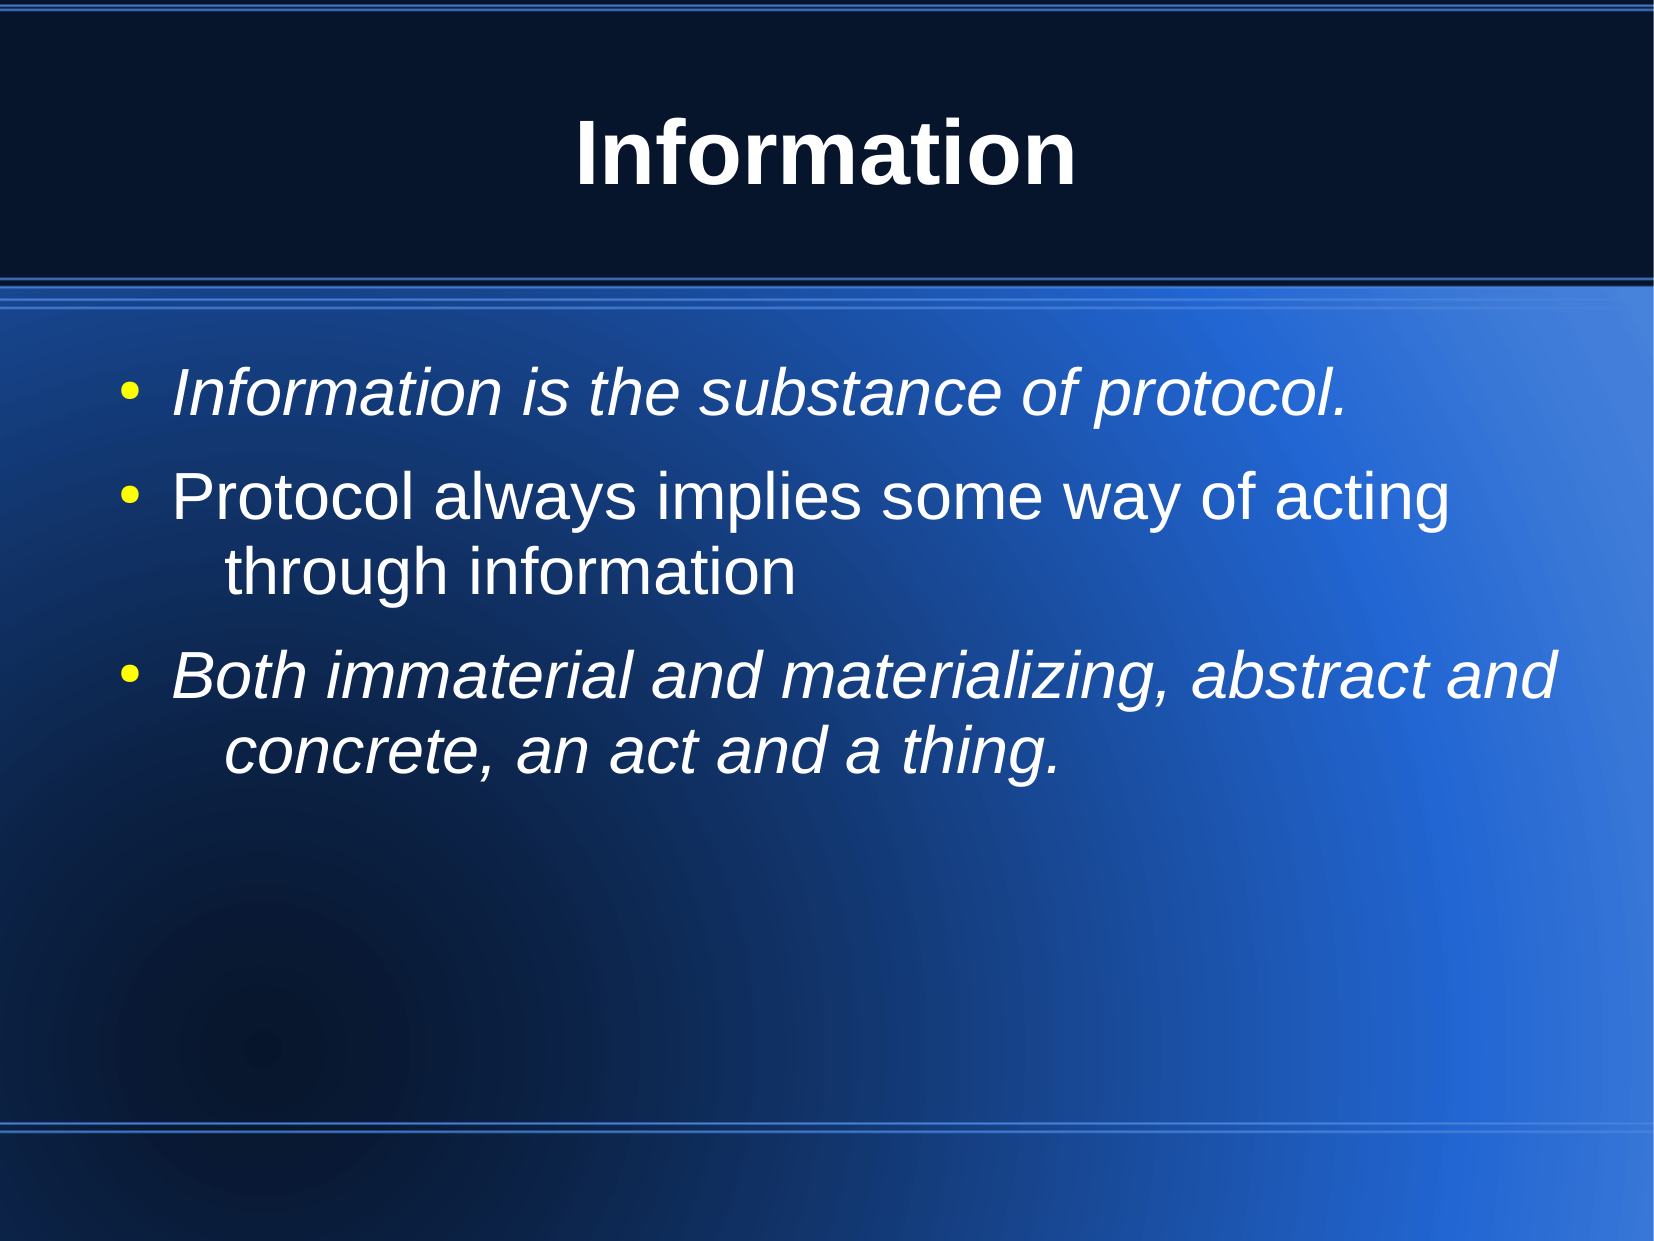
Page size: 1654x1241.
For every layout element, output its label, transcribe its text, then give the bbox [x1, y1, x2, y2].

title Information [82, 56, 1571, 250]
list Information is the substance of protocol. Protocol always implies some way of acting through information Both immaterial and materializing, abstract and concrete, an act and a thing. [82, 355, 1571, 1159]
picture [0, 0, 1654, 1241]
